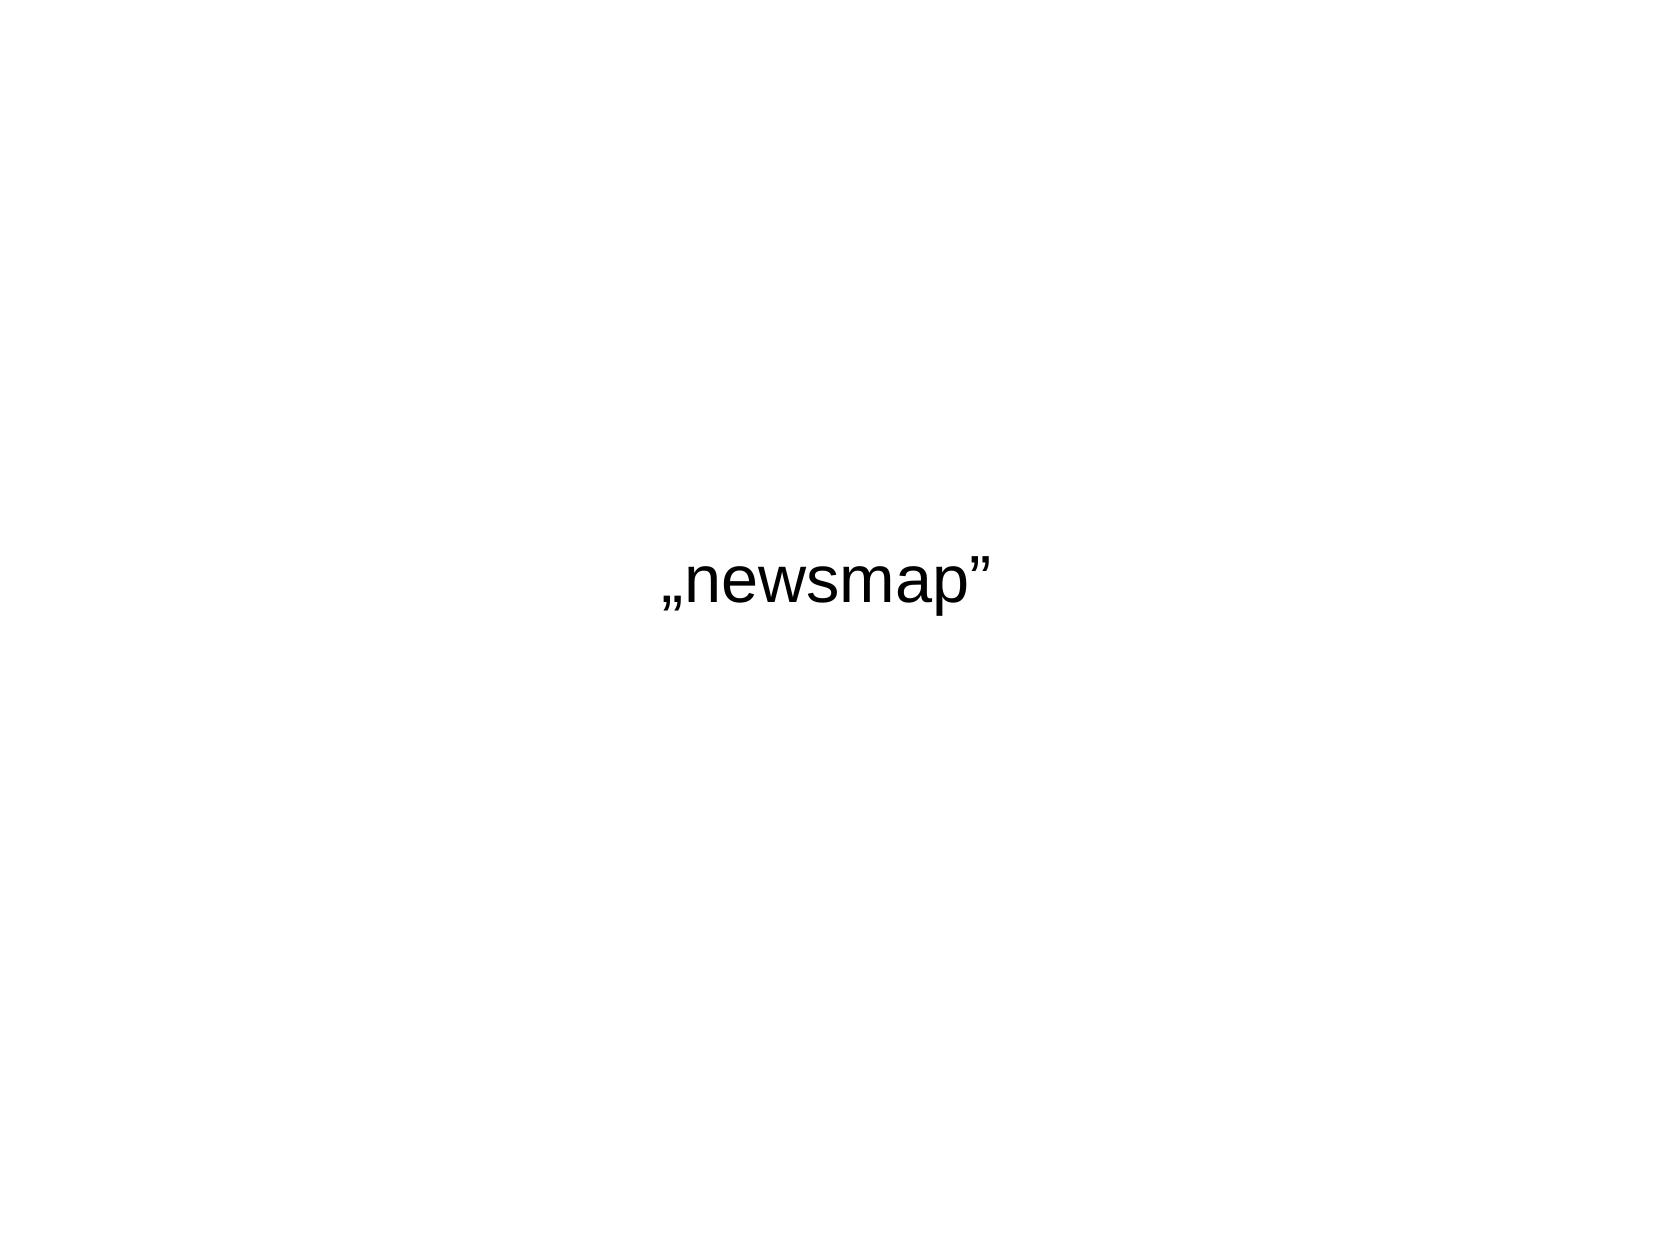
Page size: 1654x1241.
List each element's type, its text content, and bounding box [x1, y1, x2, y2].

subtitle „newsmap” [82, 56, 1571, 1102]
